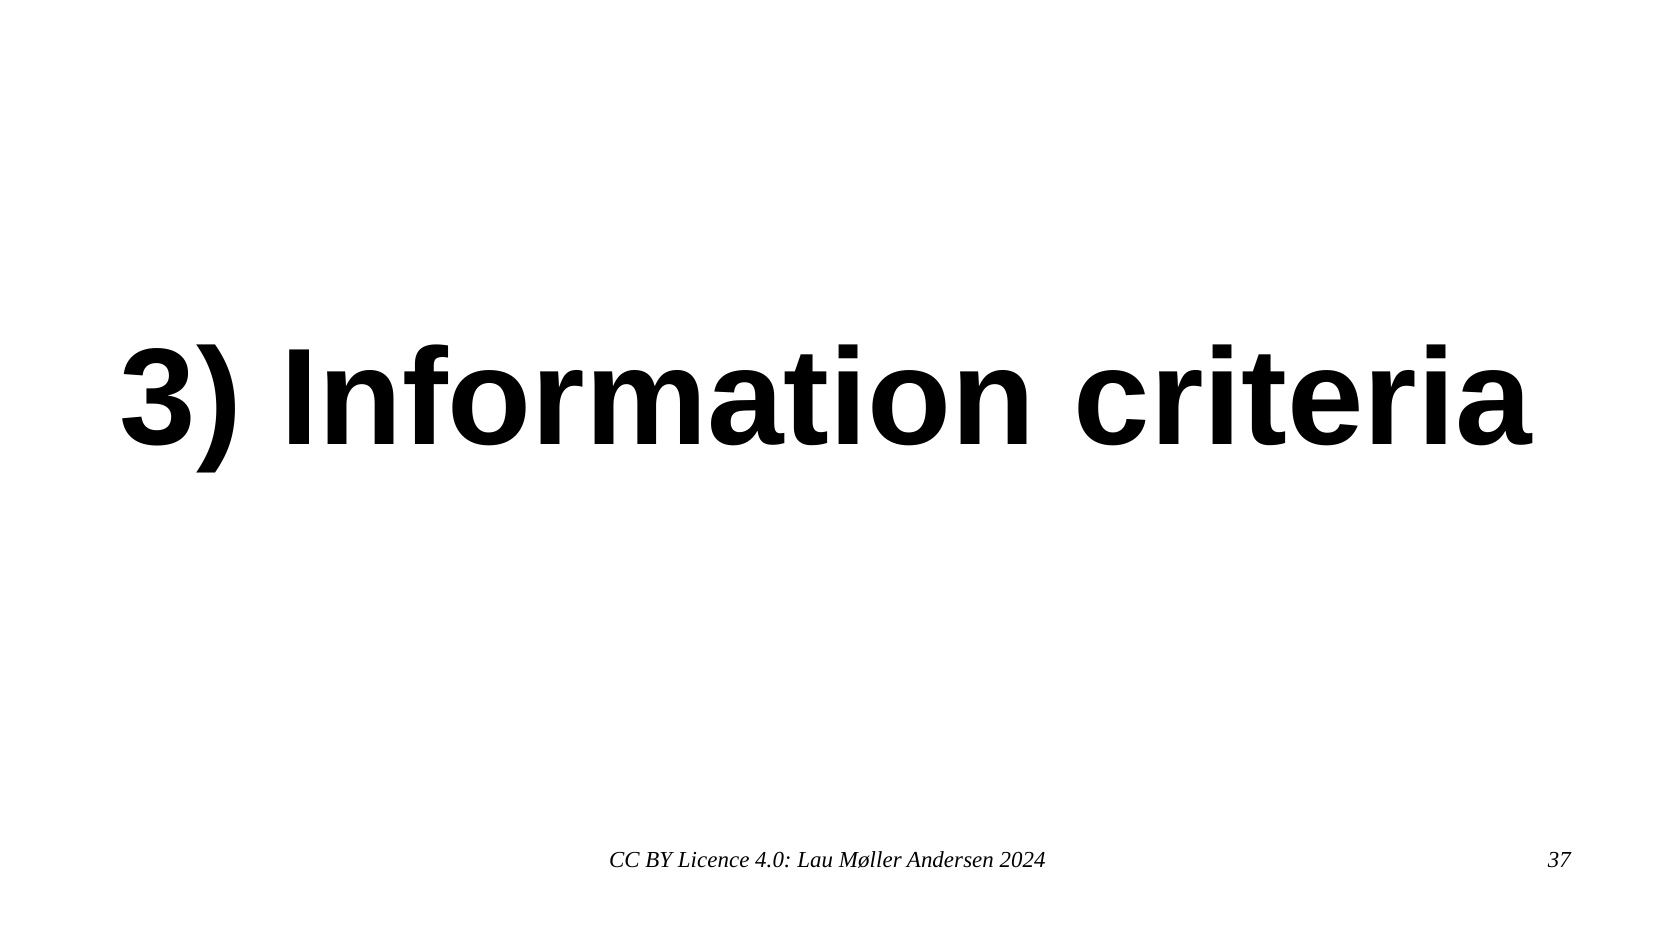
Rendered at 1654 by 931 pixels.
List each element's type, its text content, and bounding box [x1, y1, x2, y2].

subtitle 3) Information criteria [82, 37, 1571, 757]
